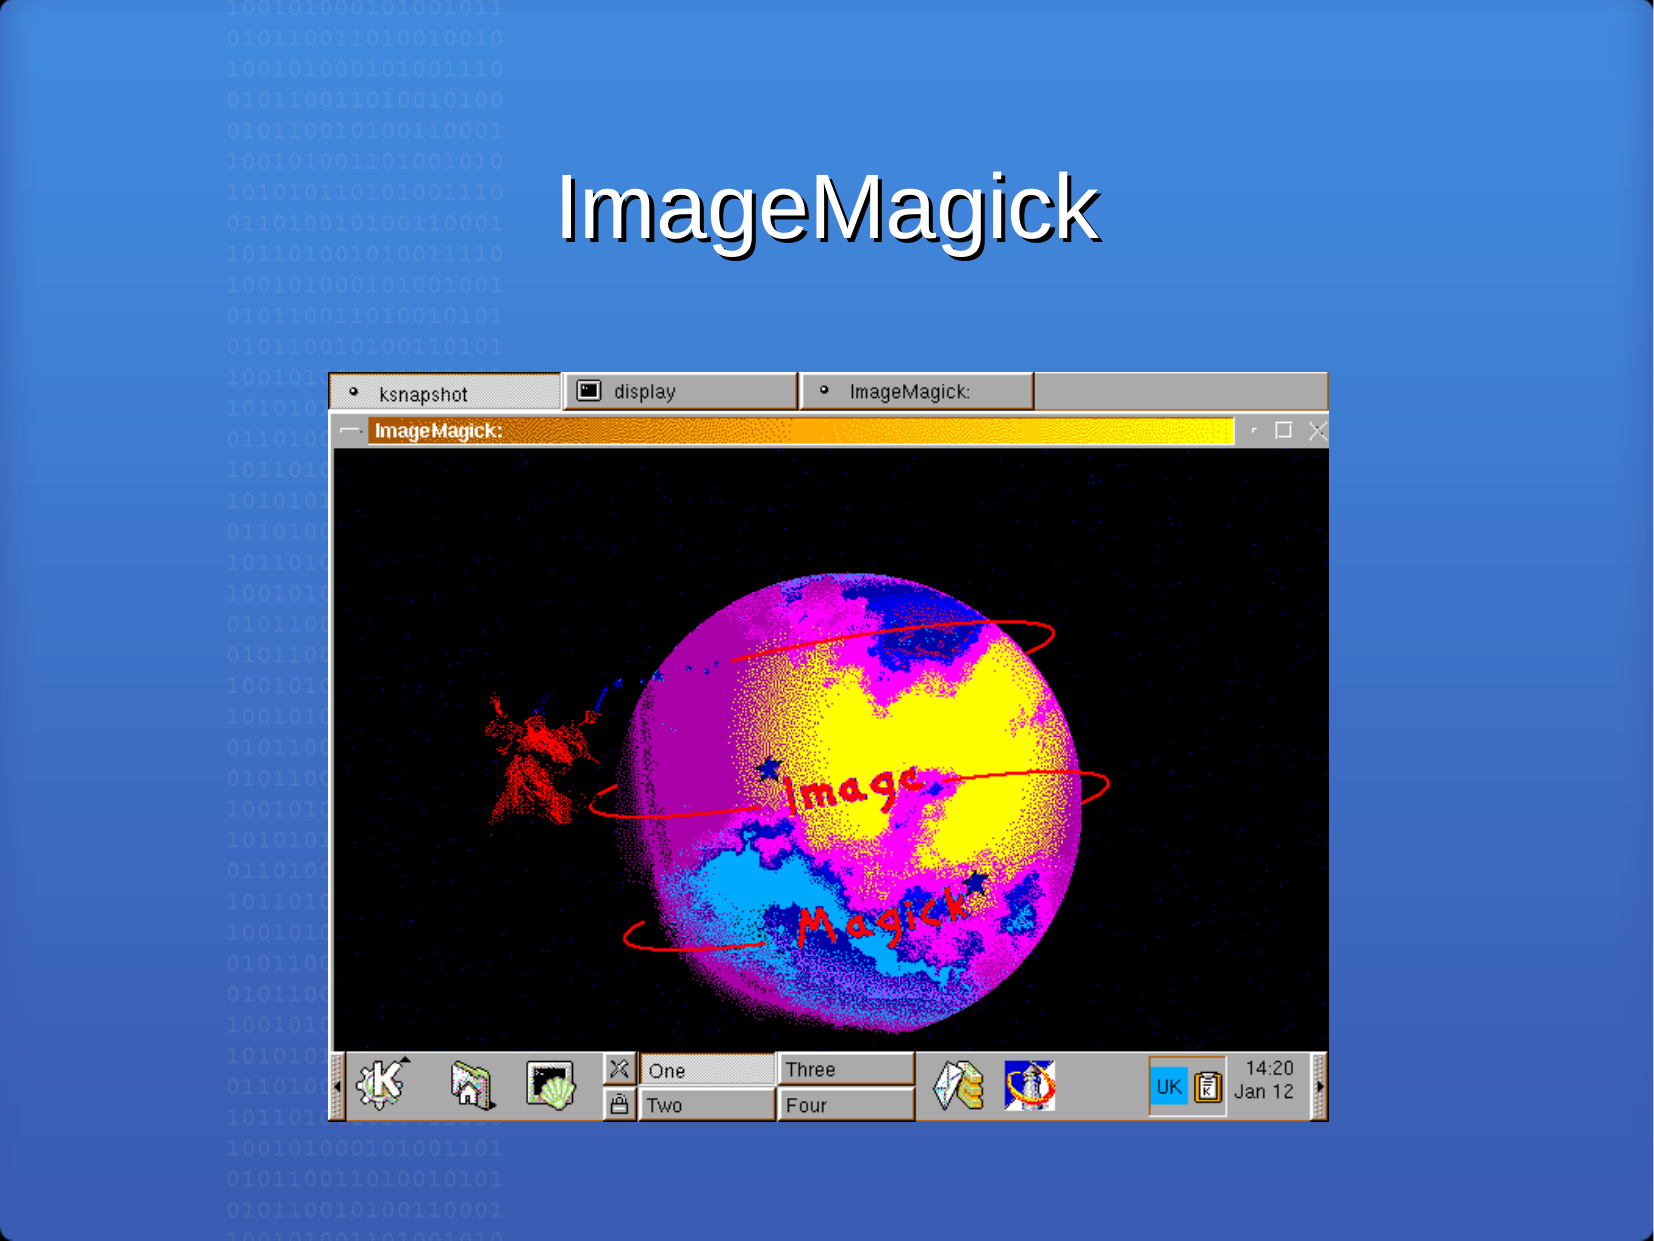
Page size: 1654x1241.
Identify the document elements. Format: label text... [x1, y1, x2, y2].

chart [121, 344, 1534, 1127]
picture [0, 0, 1654, 1241]
title ImageMagick [121, 110, 1534, 303]
